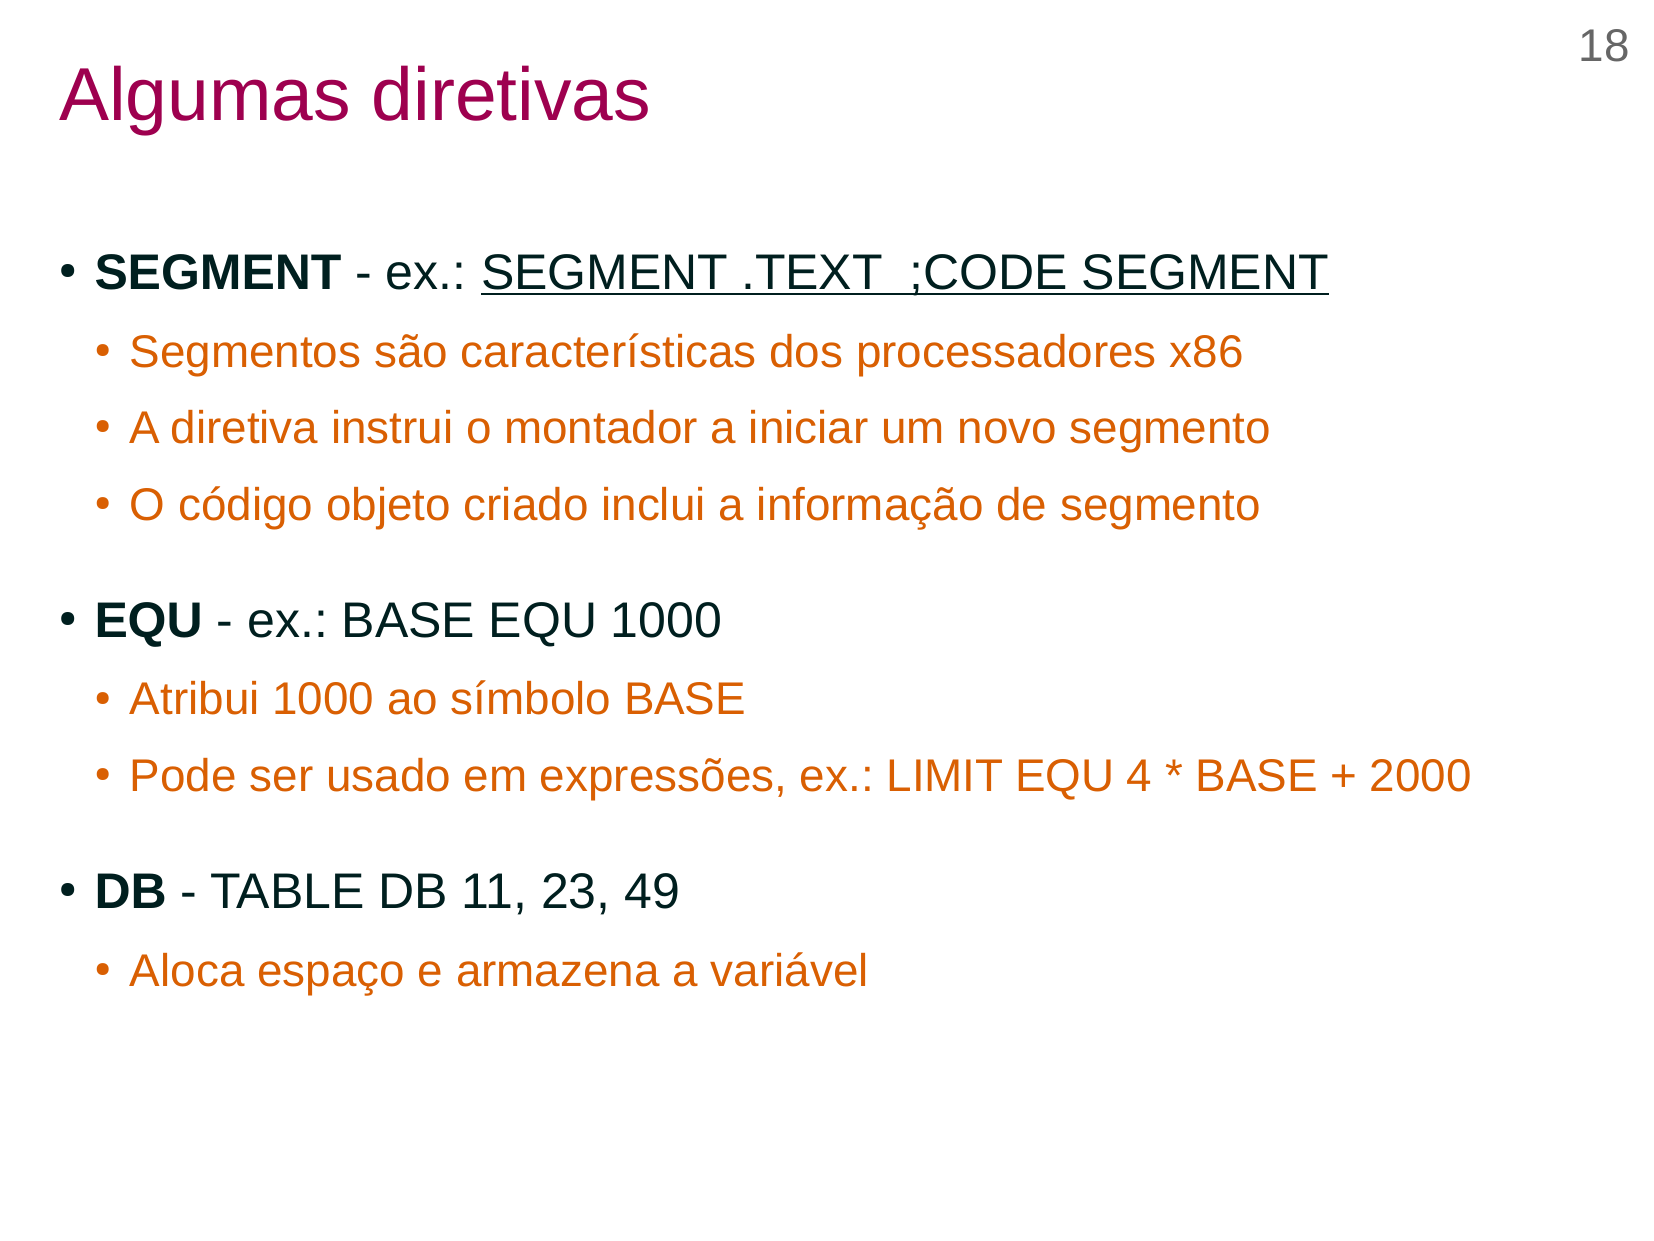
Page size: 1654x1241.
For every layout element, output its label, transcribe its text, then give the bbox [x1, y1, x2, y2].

title Algumas diretivas [59, 29, 1595, 148]
list SEGMENT - ex.: SEGMENT .TEXT ;CODE SEGMENT Segmentos são características dos processadores x86 A diretiva instrui o montador a iniciar um novo segmento O código objeto criado inclui a informação de segmento EQU - ex.: BASE EQU 1000 Atribui 1000 ao símbolo BASE Pode ser usado em expressões, ex.: LIMIT EQU 4 * BASE + 2000 DB - TABLE DB 11, 23, 49 Aloca espaço e armazena a variável [59, 236, 1595, 1211]
